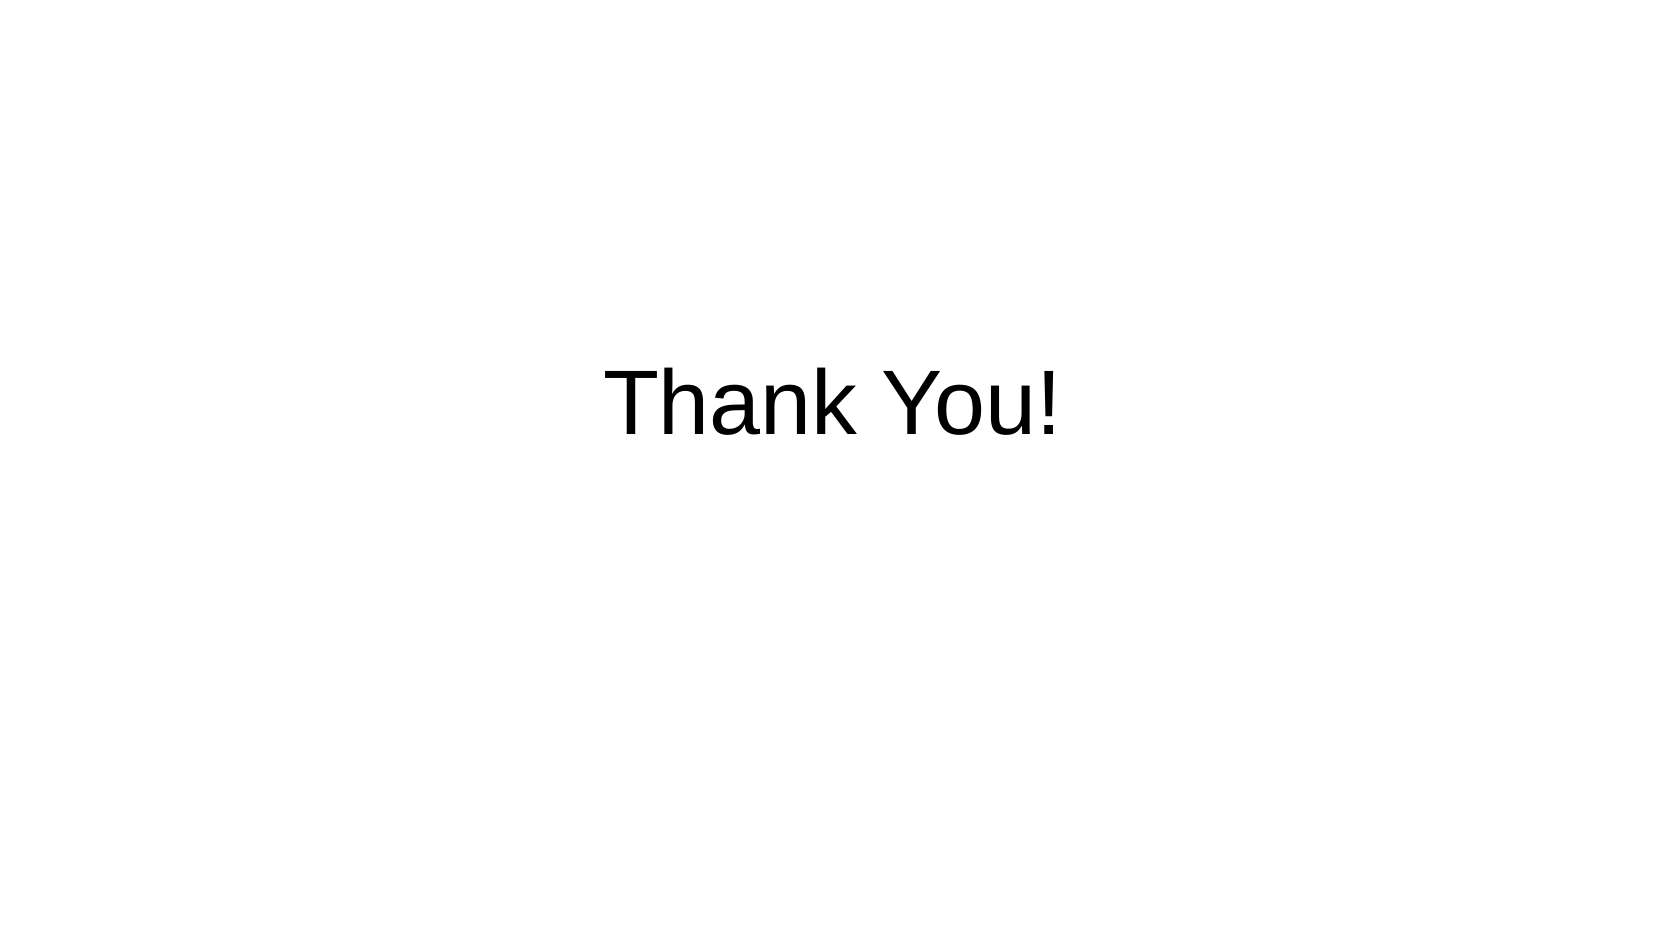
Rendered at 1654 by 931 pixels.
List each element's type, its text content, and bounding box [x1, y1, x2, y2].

title Thank You! [88, 324, 1577, 481]
